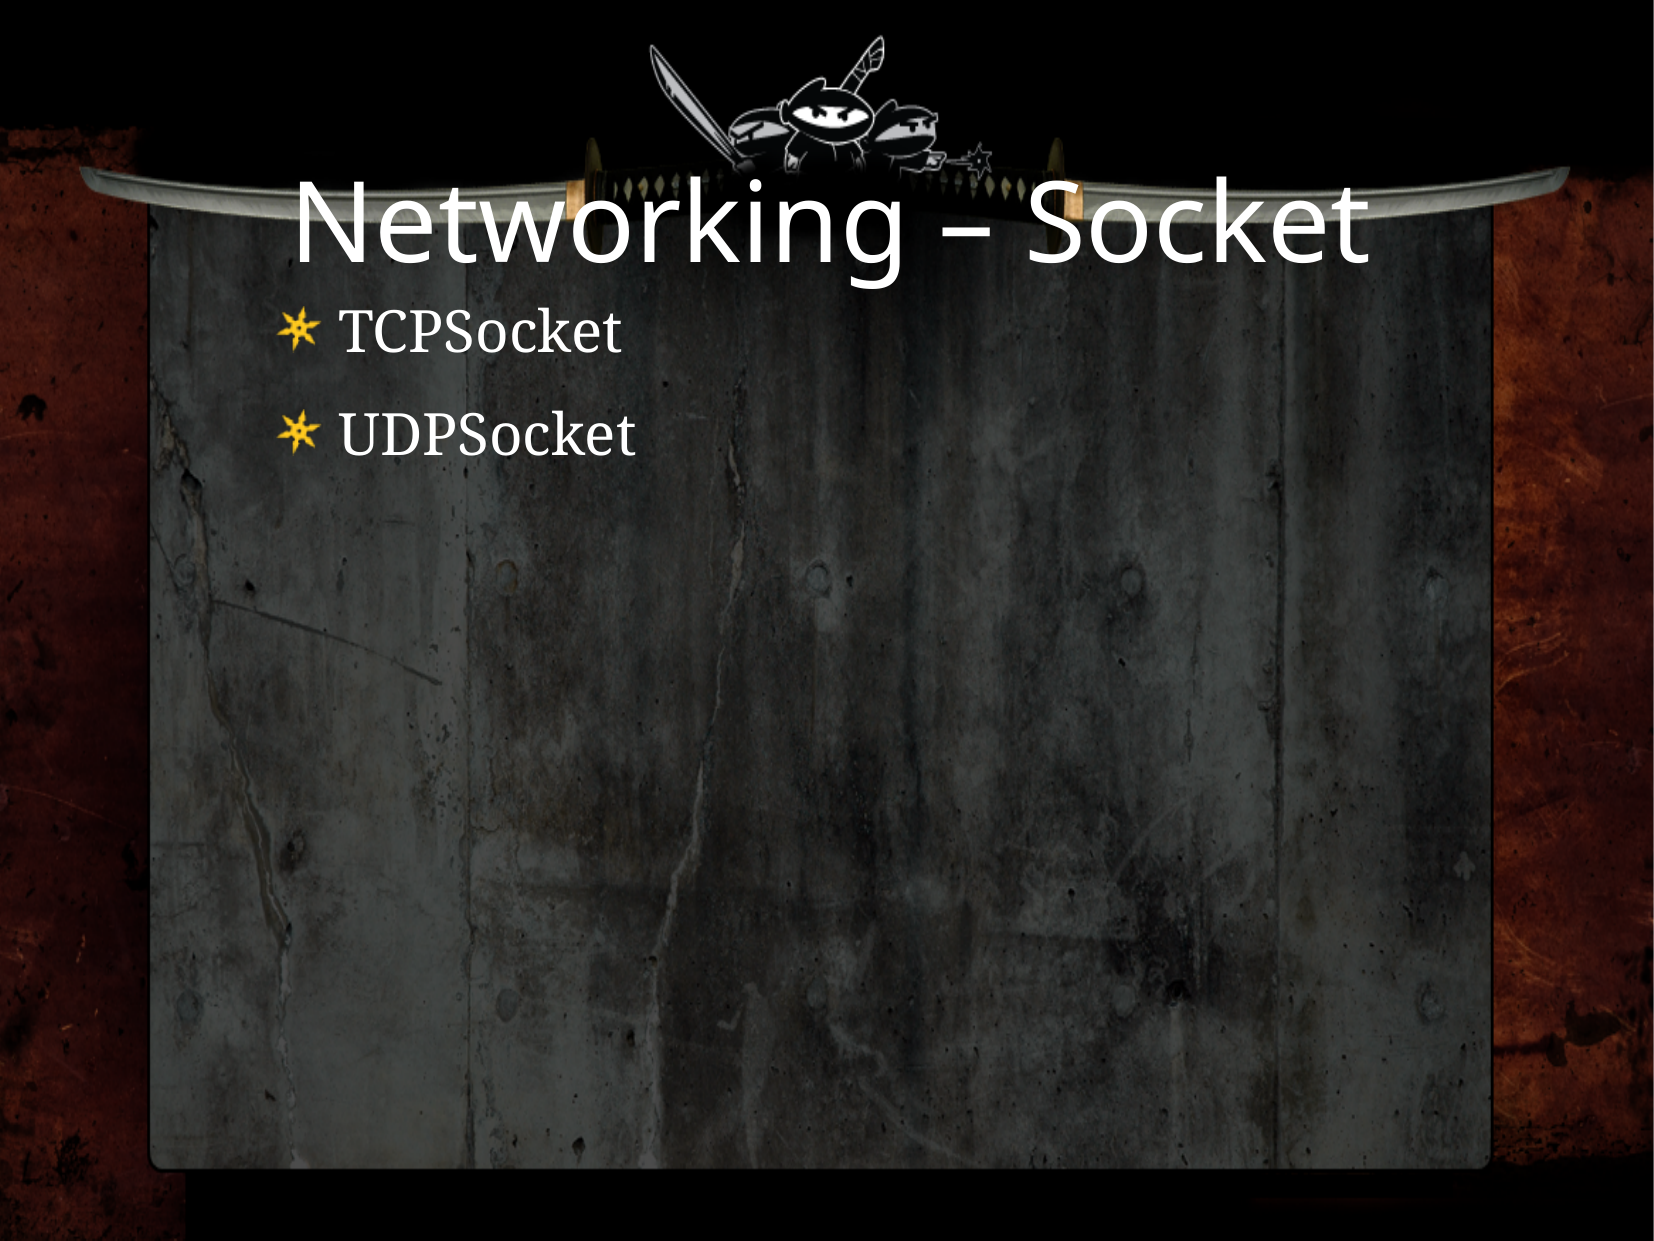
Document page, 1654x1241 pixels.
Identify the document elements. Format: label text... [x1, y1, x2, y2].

list TCPSocket UDPSocket [187, 290, 1501, 1109]
title Networking – Socket [86, 154, 1576, 284]
picture [0, 0, 1654, 1241]
